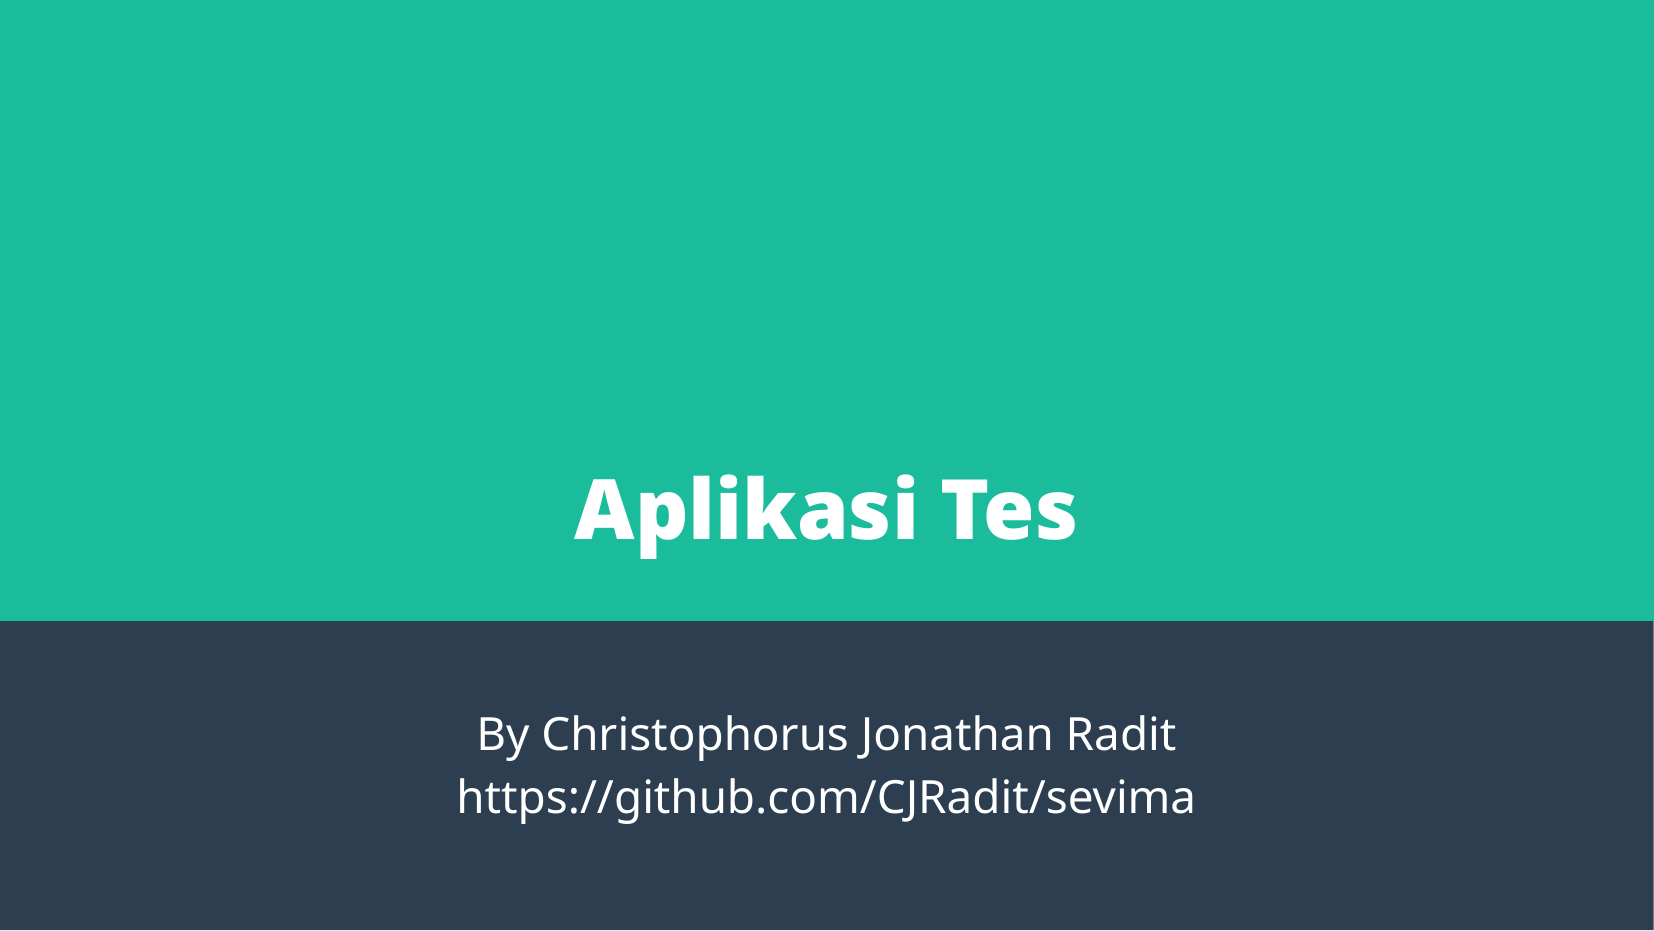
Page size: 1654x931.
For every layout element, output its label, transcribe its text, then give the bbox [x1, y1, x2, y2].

subtitle By Christophorus Jonathan Radit https://github.com/CJRadit/sevima [59, 642, 1595, 886]
title Aplikasi Tes [59, 375, 1595, 583]
